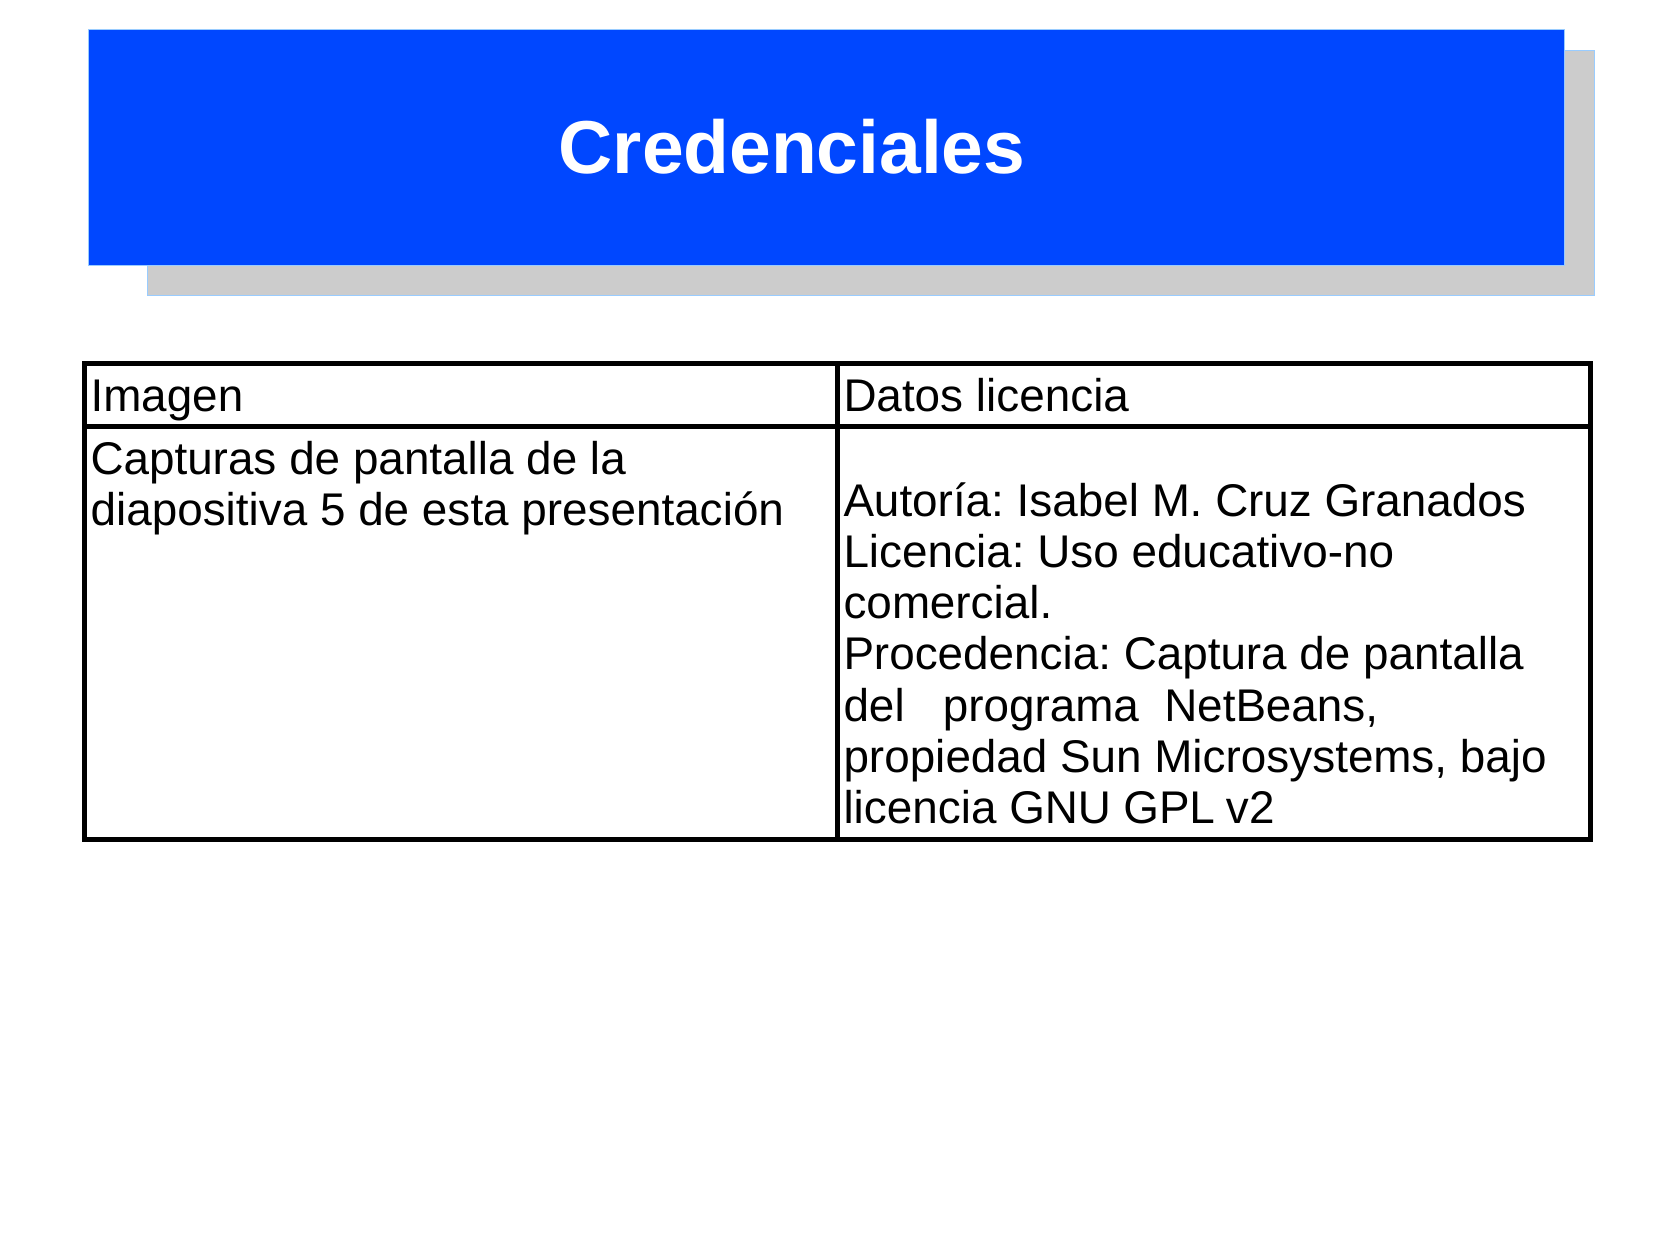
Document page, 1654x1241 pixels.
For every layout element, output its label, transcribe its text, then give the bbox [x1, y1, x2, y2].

text_box Credenciales [88, 29, 1565, 266]
table_header Imagen [87, 366, 835, 424]
text_box [147, 50, 1595, 296]
table_cell Capturas de pantalla de la diapositiva 5 de esta presentación [87, 429, 835, 837]
table_cell Autoría: Isabel M. Cruz Granados Licencia: Uso educativo-no comercial. Procedencia: Captura de pantalla del programa NetBeans, propiedad Sun Microsystems, bajo licencia GNU GPL v2 [840, 429, 1588, 837]
table_header Datos licencia [840, 366, 1588, 424]
